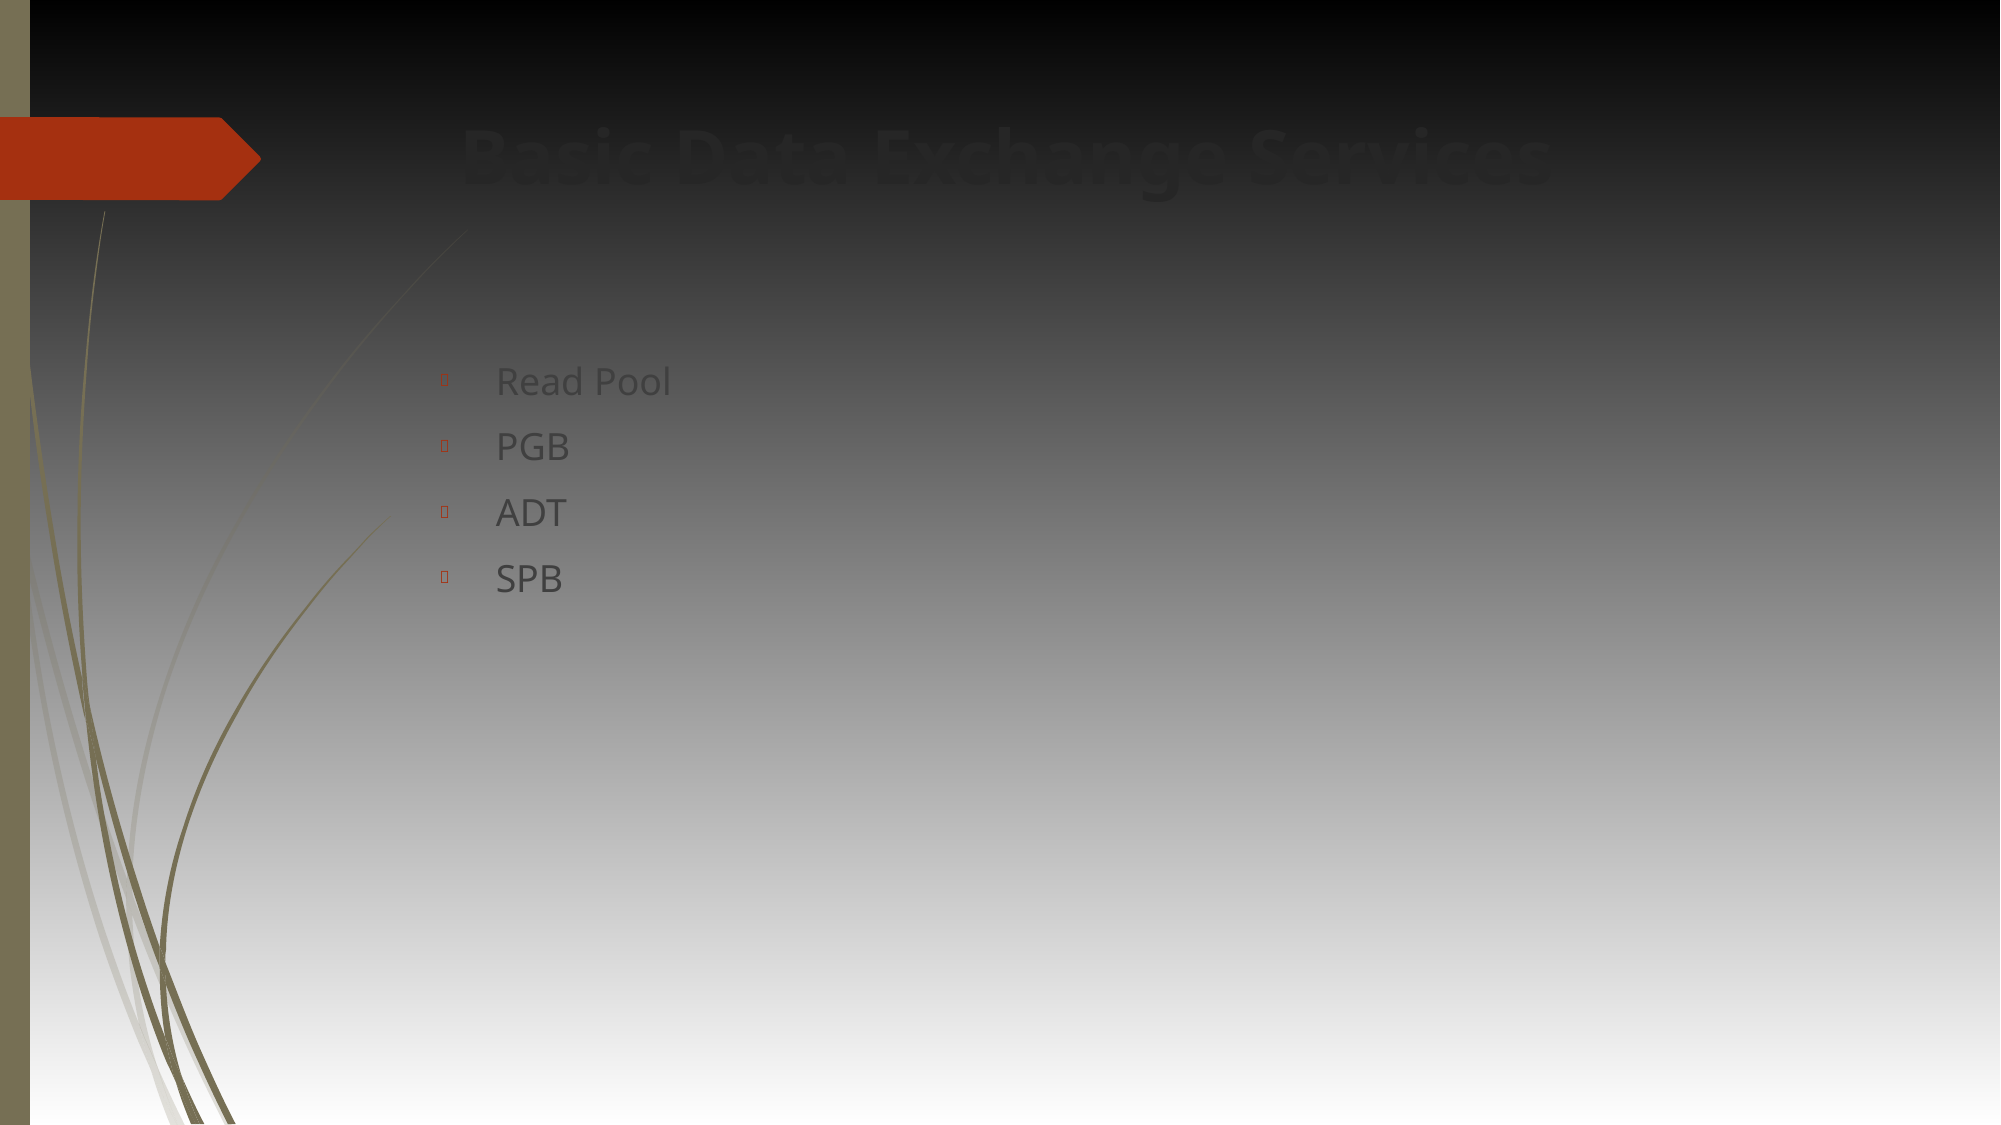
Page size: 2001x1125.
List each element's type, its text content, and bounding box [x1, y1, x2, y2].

list Read Pool PGB ADT SPB [424, 350, 1888, 970]
title Basic Data Exchange Services [425, 102, 1888, 313]
